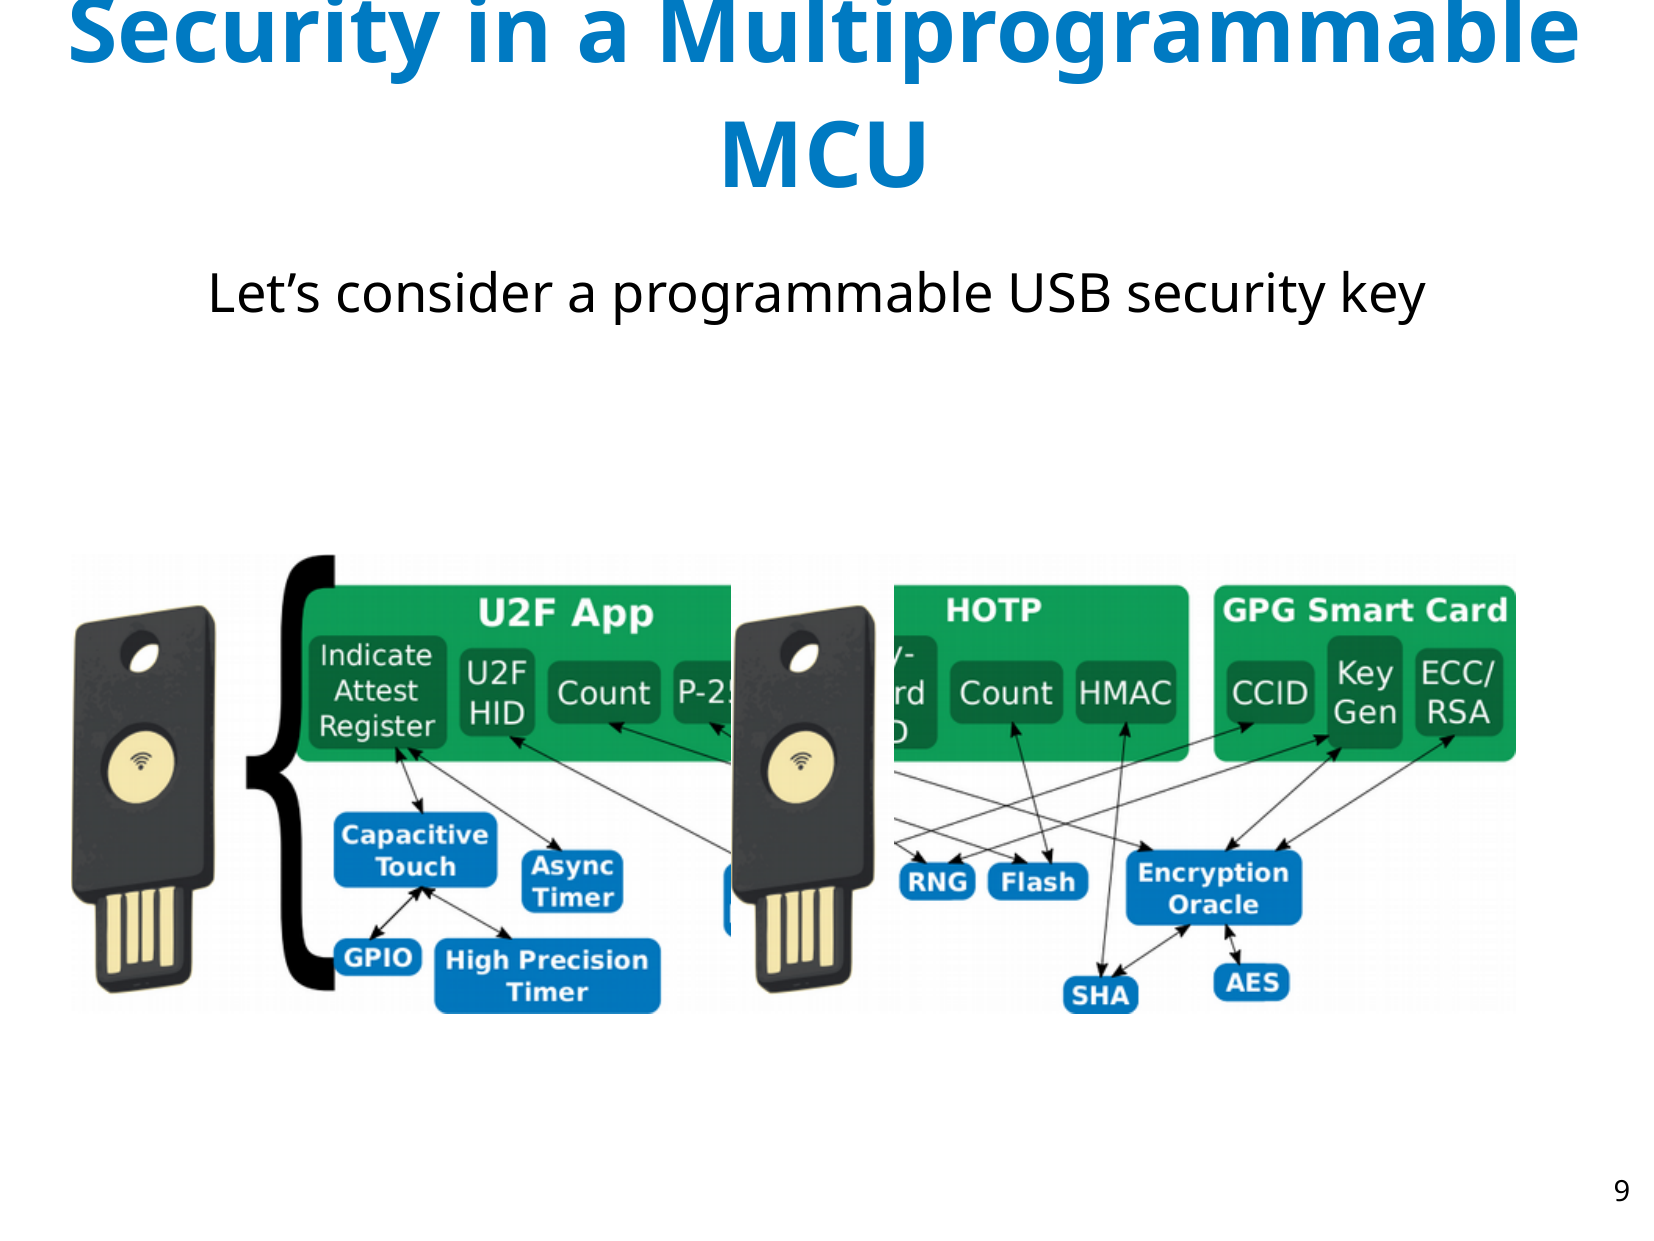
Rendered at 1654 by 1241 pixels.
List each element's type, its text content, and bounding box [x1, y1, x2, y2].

text_box Security in a Multiprogrammable MCU [0, 0, 1651, 181]
list Let’s consider a programmable USB security key [134, 254, 1500, 554]
picture [71, 554, 1516, 1014]
